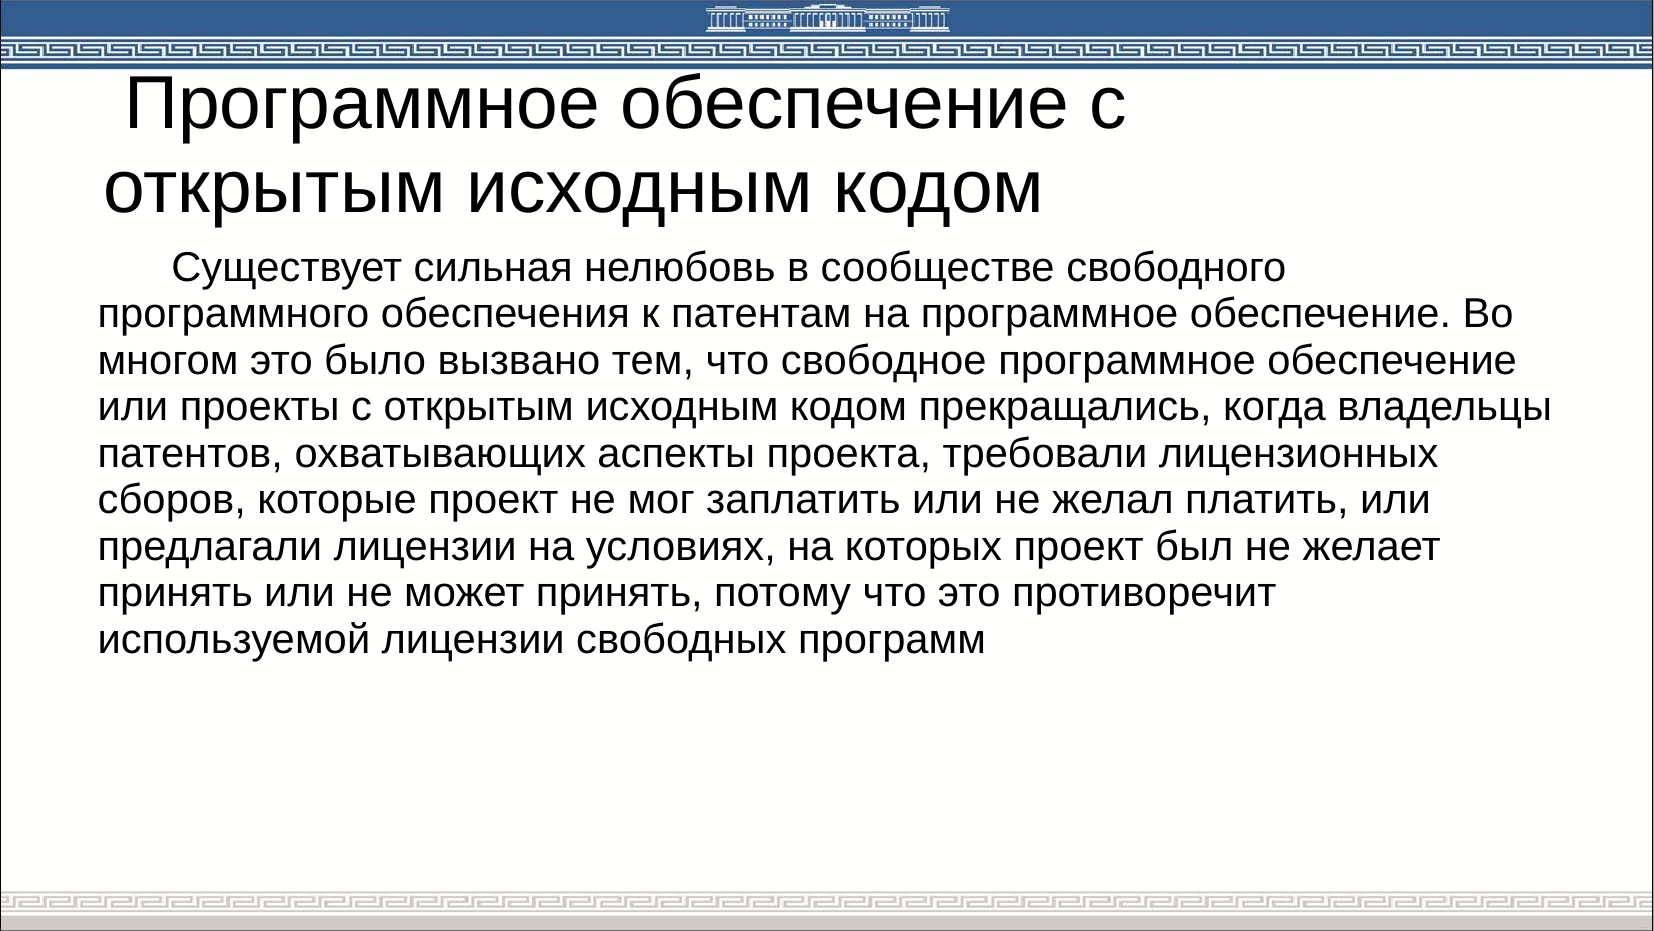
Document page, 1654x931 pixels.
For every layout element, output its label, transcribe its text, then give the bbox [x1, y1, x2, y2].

text_box Программное обеспечение с открытым исходным кодом [88, 53, 1477, 236]
text_box Существует сильная нелюбовь в сообществе свободного программного обеспечения к патентам на программное обеспечение. Во многом это было вызвано тем, что свободное программное обеспечение или проекты с открытым исходным кодом прекращались, когда владельцы патентов, охватывающих аспекты проекта, требовали лицензионных сборов, которые проект не мог заплатить или не желал платить, или предлагали лицензии на условиях, на которых проект был не желает принять или не может принять, потому что это противоречит используемой лицензии свободных программ [82, 236, 1571, 931]
picture [0, 0, 1654, 931]
